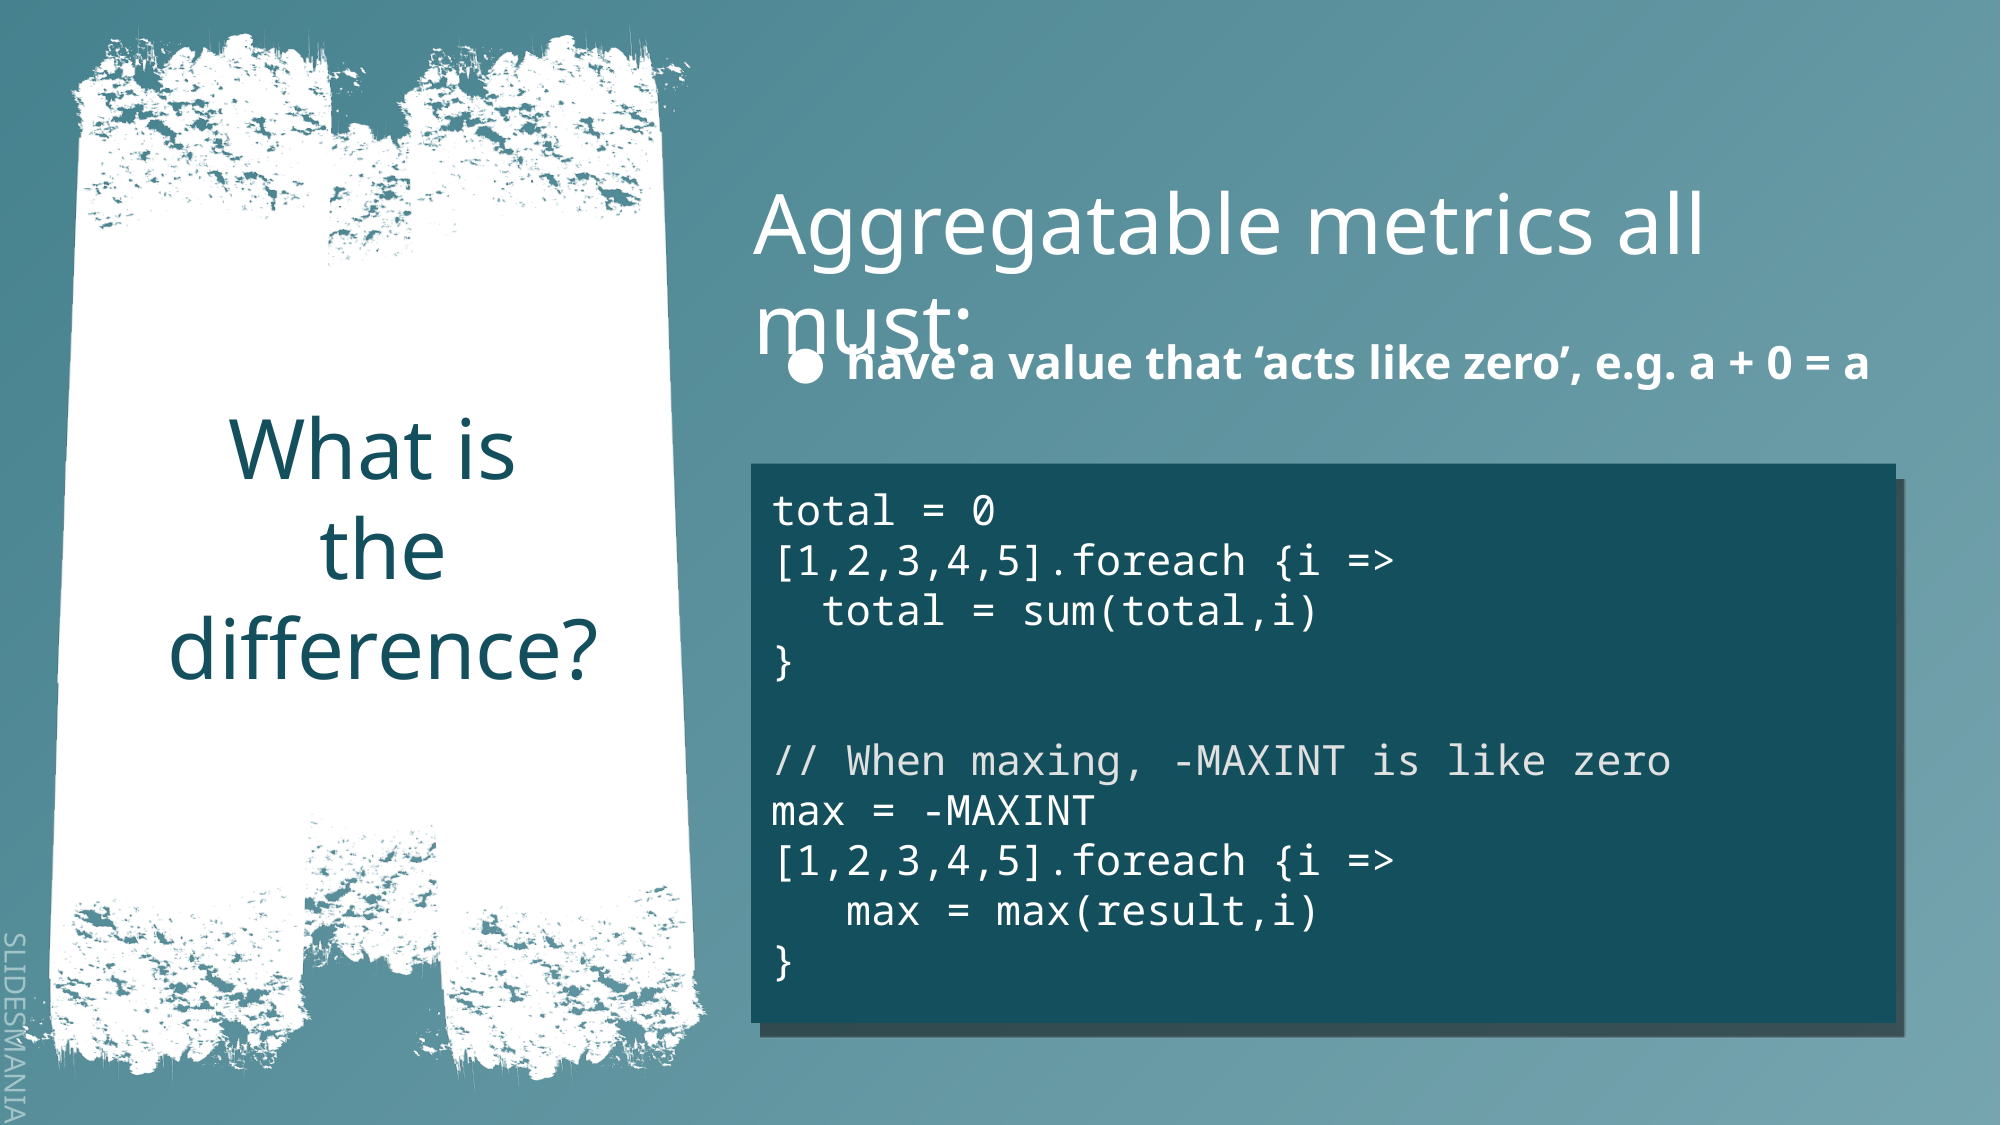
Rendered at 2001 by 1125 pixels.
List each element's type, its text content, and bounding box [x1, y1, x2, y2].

title What is the difference? [83, 162, 684, 931]
picture [16, 23, 708, 1092]
list have a value that ‘acts like zero’, e.g. a + 0 = a [751, 313, 1896, 425]
title Aggregatable metrics all must: [733, 151, 1946, 277]
list total = 0 [1,2,3,4,5].foreach {i => total = sum(total,i) } // When maxing, -MAXINT is like zero max = -MAXINT [1,2,3,4,5].foreach {i => max = max(result,i) } [751, 463, 1896, 1023]
